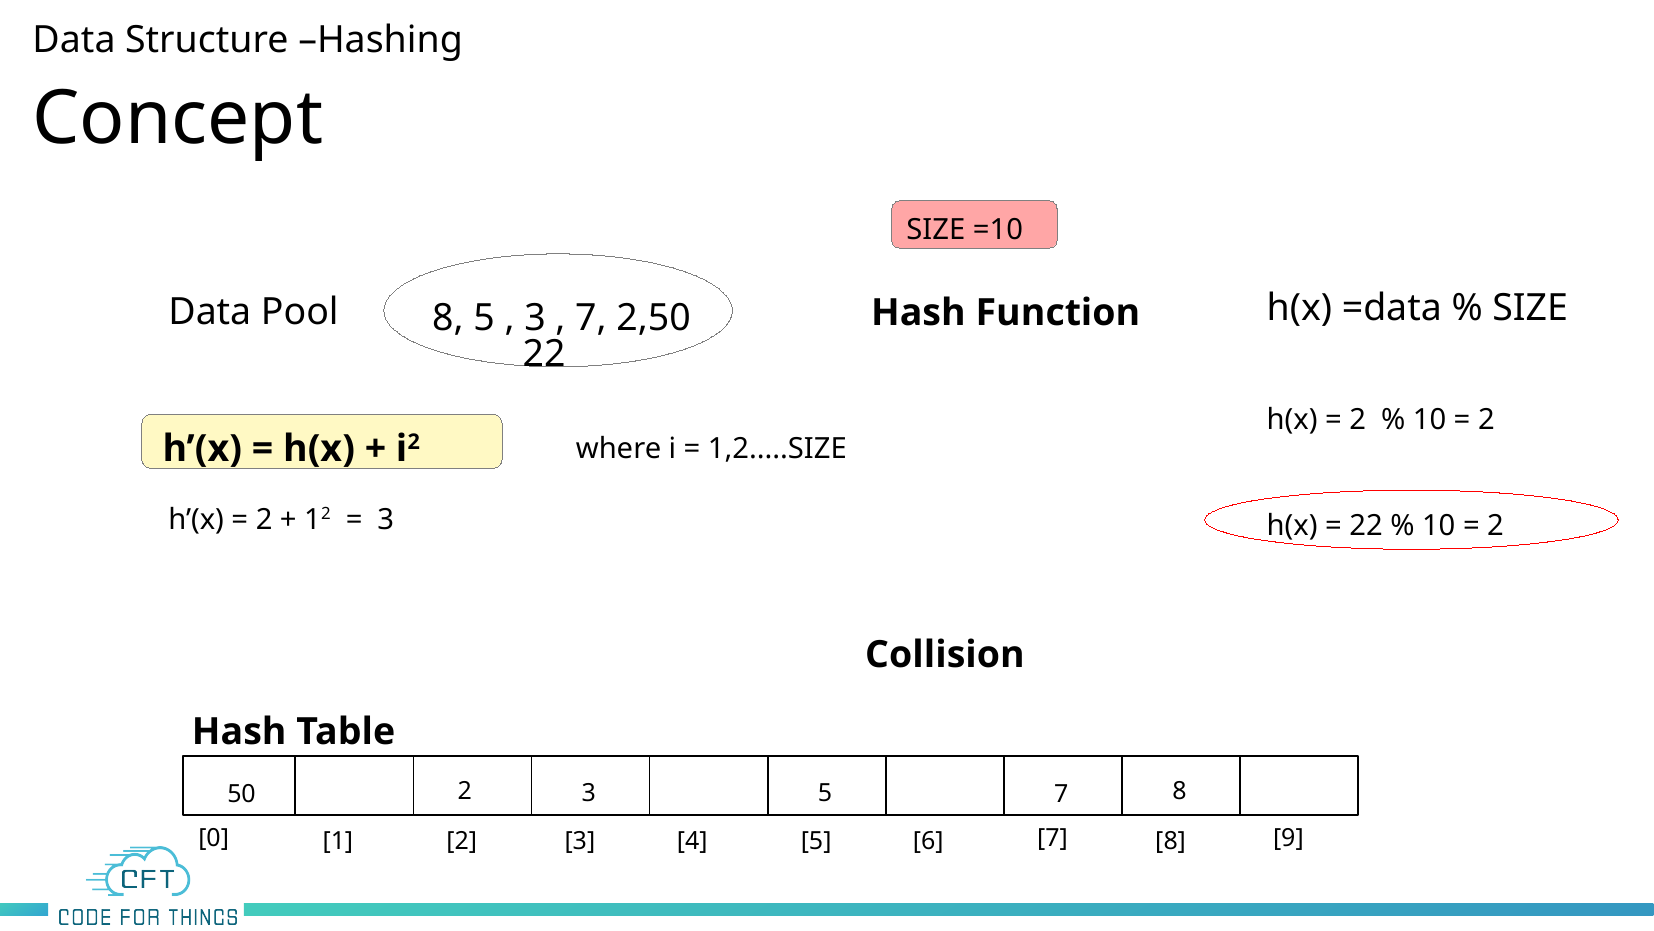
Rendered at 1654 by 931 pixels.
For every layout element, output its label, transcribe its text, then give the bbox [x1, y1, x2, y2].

text_box [586, 342, 703, 367]
text_box [6] [891, 814, 993, 860]
text_box 7 [1039, 768, 1087, 813]
text_box 2 [442, 764, 491, 810]
text_box h(x) =data % SIZE [1216, 272, 1654, 337]
text_box [1571, 500, 1619, 539]
text_box [183, 755, 1359, 815]
text_box [1204, 510, 1216, 530]
text_box Hash Function [820, 278, 1216, 337]
text_box [1288, 490, 1535, 496]
text_box [7] [1015, 812, 1117, 857]
text_box 8, 5 , 3 , 7, 2,50 [402, 283, 780, 342]
text_box [2] [425, 814, 526, 860]
text_box [5] [779, 814, 880, 860]
text_box where i = 1,2.....SIZE [561, 419, 957, 469]
text_box Data Pool [118, 276, 402, 342]
text_box [9] [1251, 812, 1353, 857]
text_box 8 [1157, 765, 1205, 810]
text_box [3] [543, 814, 644, 860]
text_box 5 [803, 767, 851, 812]
text_box 3 [566, 767, 615, 812]
text_box 50 [212, 768, 275, 813]
title Data Structure –Hashing Concept [32, 12, 1184, 166]
text_box [0] [177, 812, 278, 857]
text_box h’(x) = h(x) + i2 [112, 414, 550, 479]
text_box Hash Table [141, 696, 461, 756]
text_box [8] [1133, 814, 1235, 860]
text_box Collision [814, 620, 1211, 679]
text_box SIZE =10 [891, 200, 1058, 250]
text_box [1] [301, 814, 402, 860]
text_box h(x) = 22 % 10 = 2 [1216, 496, 1571, 562]
text_box h’(x) = 2 + 12 = 3 [118, 491, 497, 541]
text_box [413, 342, 507, 365]
picture [59, 846, 237, 925]
text_box [4] [655, 814, 756, 860]
text_box [405, 253, 711, 283]
text_box 22 [507, 318, 586, 378]
text_box h(x) = 2 % 10 = 2 [1216, 390, 1560, 455]
